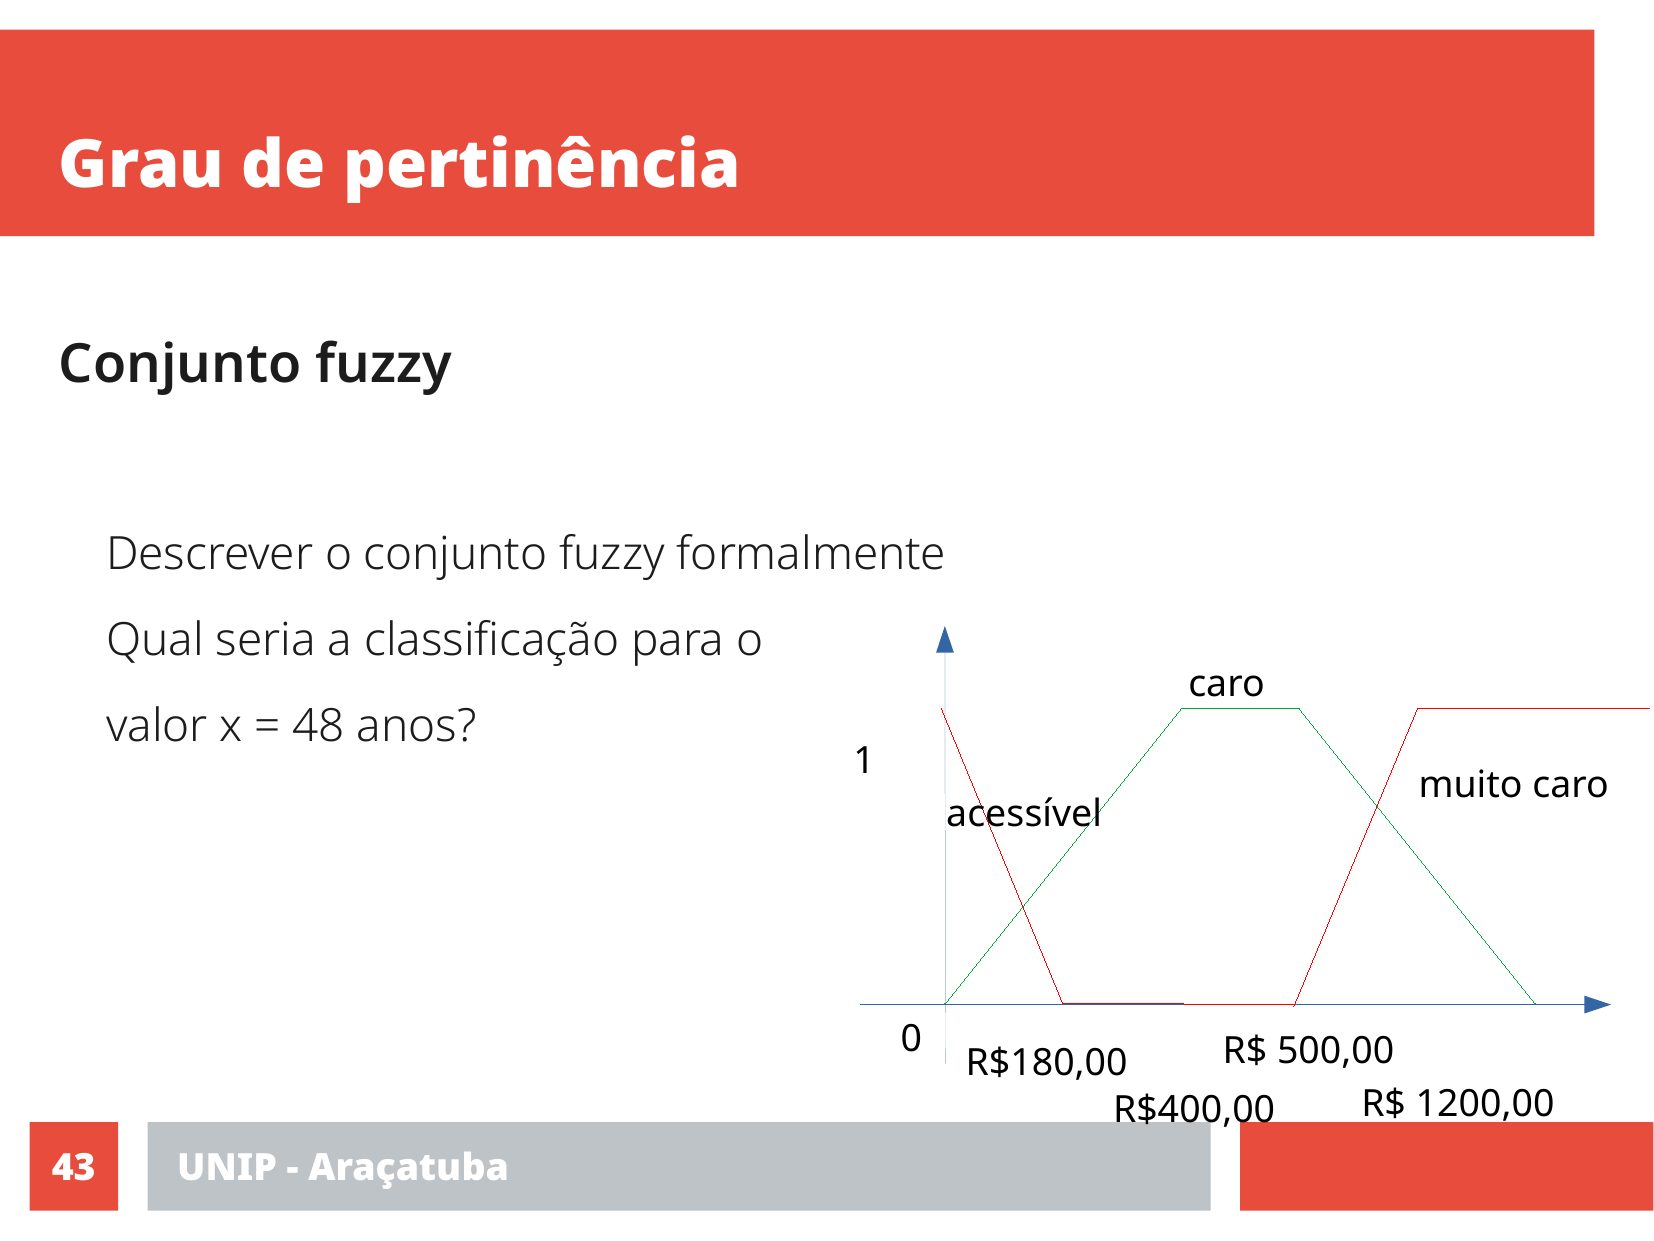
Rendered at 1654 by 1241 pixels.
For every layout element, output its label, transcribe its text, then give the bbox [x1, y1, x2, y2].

text_box caro [1173, 649, 1335, 708]
text_box 0 [885, 1003, 940, 1063]
title Grau de pertinência [59, 59, 1595, 207]
text_box R$180,00 [950, 1028, 1161, 1131]
text_box muito caro [1403, 750, 1635, 809]
text_box R$400,00 [1098, 1075, 1309, 1178]
text_box R$ 1200,00 [1346, 1069, 1593, 1128]
text_box acessível [931, 779, 1133, 838]
list Conjunto fuzzy Descrever o conjunto fuzzy formalmente Qual seria a classificação para o valor x = 48 anos? [59, 324, 1565, 1093]
text_box 1 [838, 726, 892, 785]
text_box R$ 500,00 [1207, 1015, 1430, 1075]
